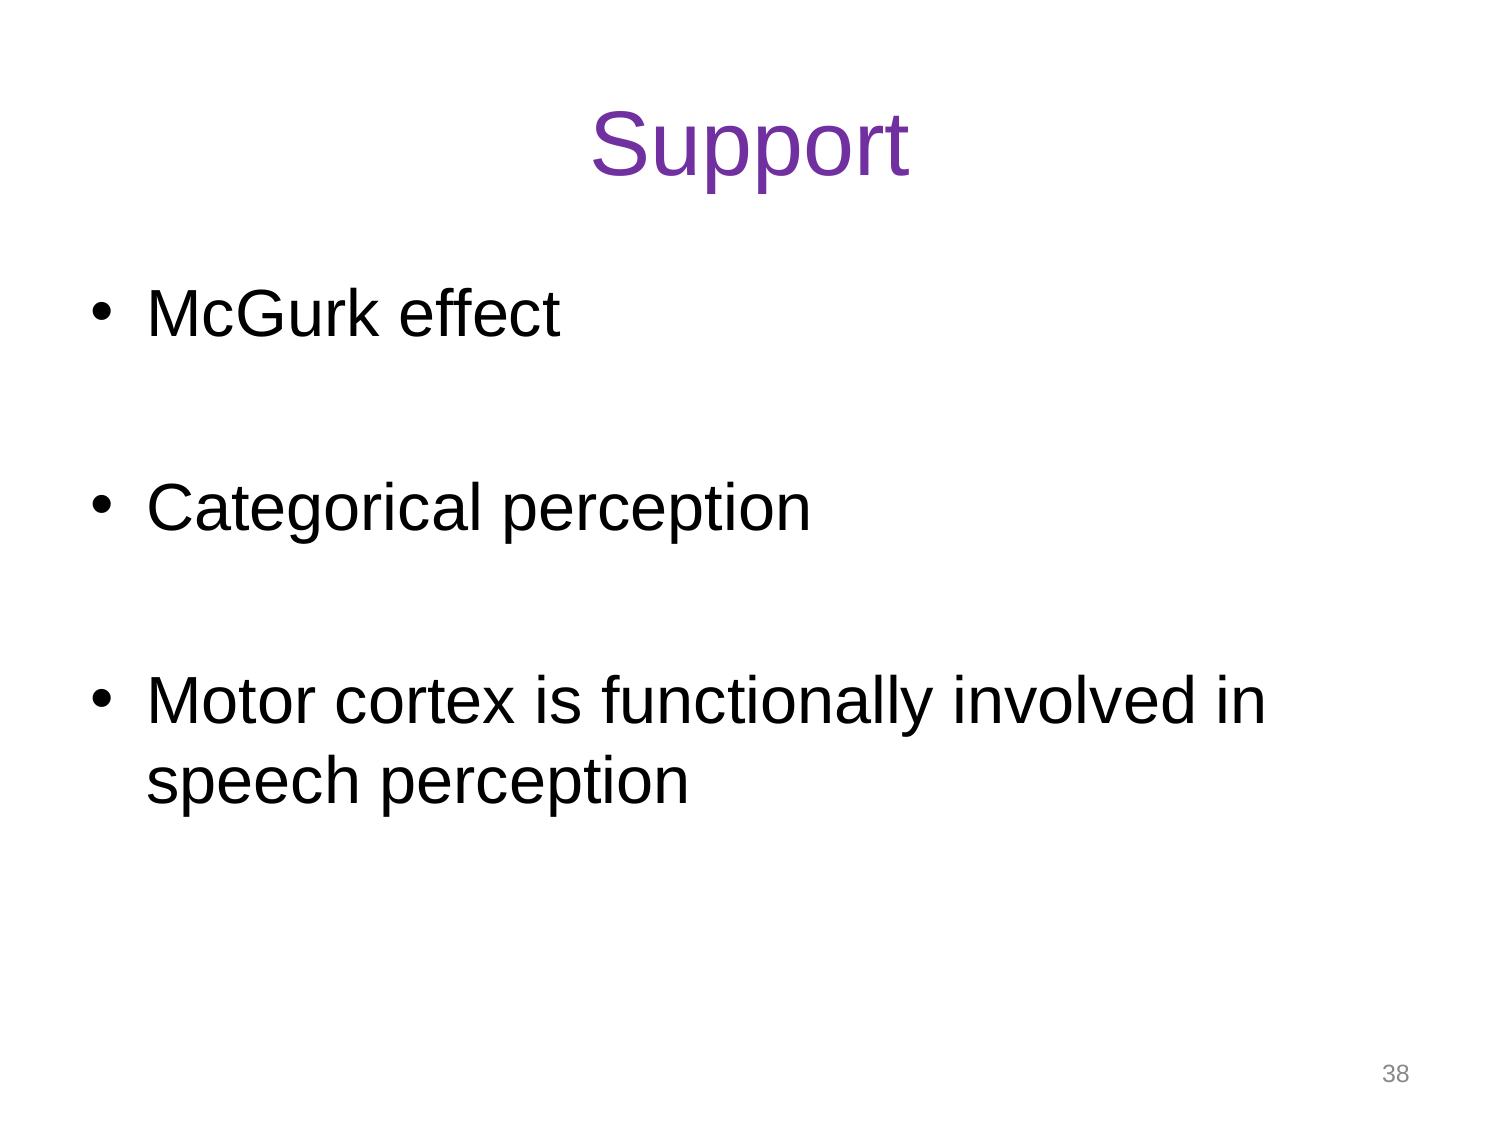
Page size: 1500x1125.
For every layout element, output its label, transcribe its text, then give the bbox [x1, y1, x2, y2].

title Support [75, 45, 1426, 233]
list McGurk effect Categorical perception Motor cortex is functionally involved in speech perception [75, 262, 1426, 1005]
text_box <number> [1074, 1042, 1426, 1103]
